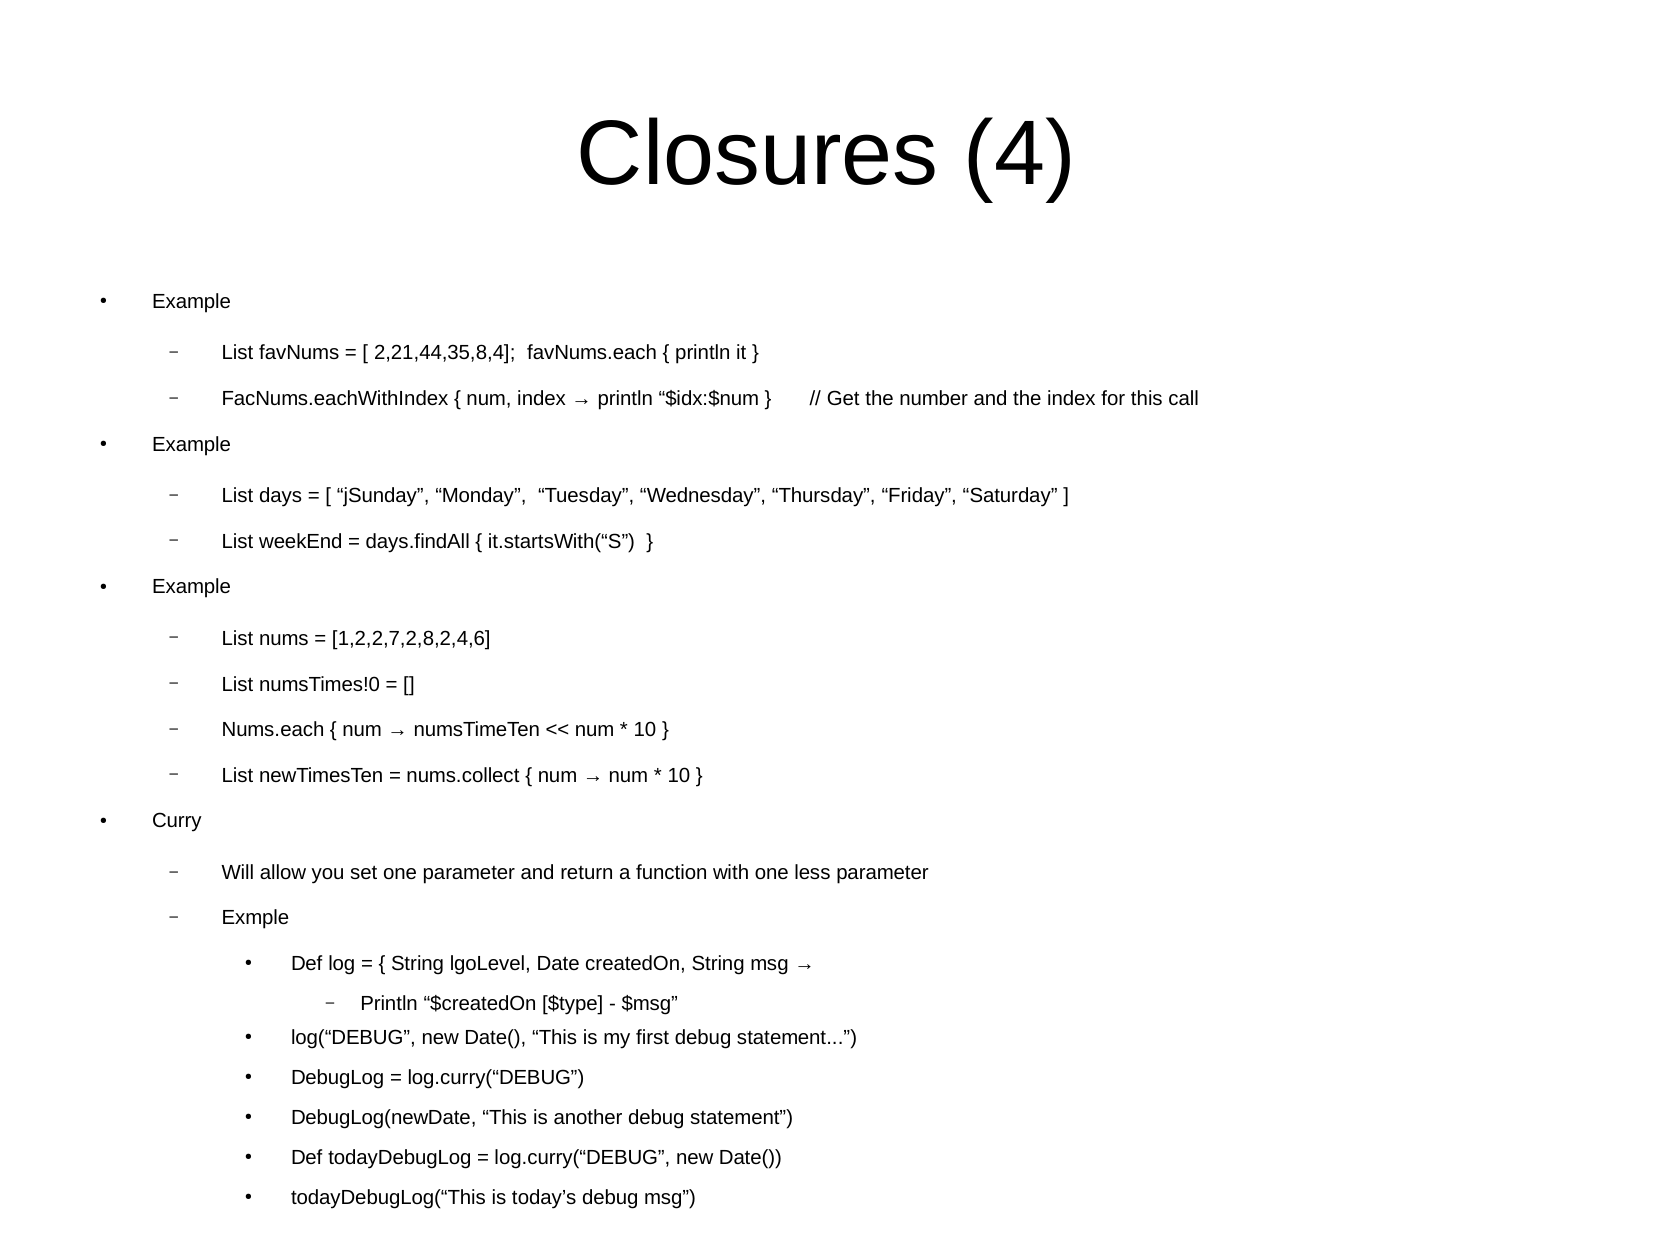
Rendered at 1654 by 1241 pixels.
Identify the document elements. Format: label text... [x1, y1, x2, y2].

title Closures (4) [82, 49, 1571, 257]
list Example List favNums = [ 2,21,44,35,8,4]; favNums.each { println it } FacNums.eachWithIndex { num, index → println “$idx:$num } // Get the number and the index for this call Example List days = [ “jSunday”, “Monday”, “Tuesday”, “Wednesday”, “Thursday”, “Friday”, “Saturday” ] List weekEnd = days.findAll { it.startsWith(“S”) } Example List nums = [1,2,2,7,2,8,2,4,6] List numsTimes!0 = [] Nums.each { num → numsTimeTen << num * 10 } List newTimesTen = nums.collect { num → num * 10 } Curry Will allow you set one parameter and return a function with one less parameter Exmple Def log = { String lgoLevel, Date createdOn, String msg → Println “$createdOn [$type] - $msg” log(“DEBUG”, new Date(), “This is my first debug statement...”) DebugLog = log.curry(“DEBUG”) DebugLog(newDate, “This is another debug statement”) Def todayDebugLog = log.curry(“DEBUG”, new Date()) todayDebugLog(“This is today’s debug msg”) [82, 290, 1571, 1216]
